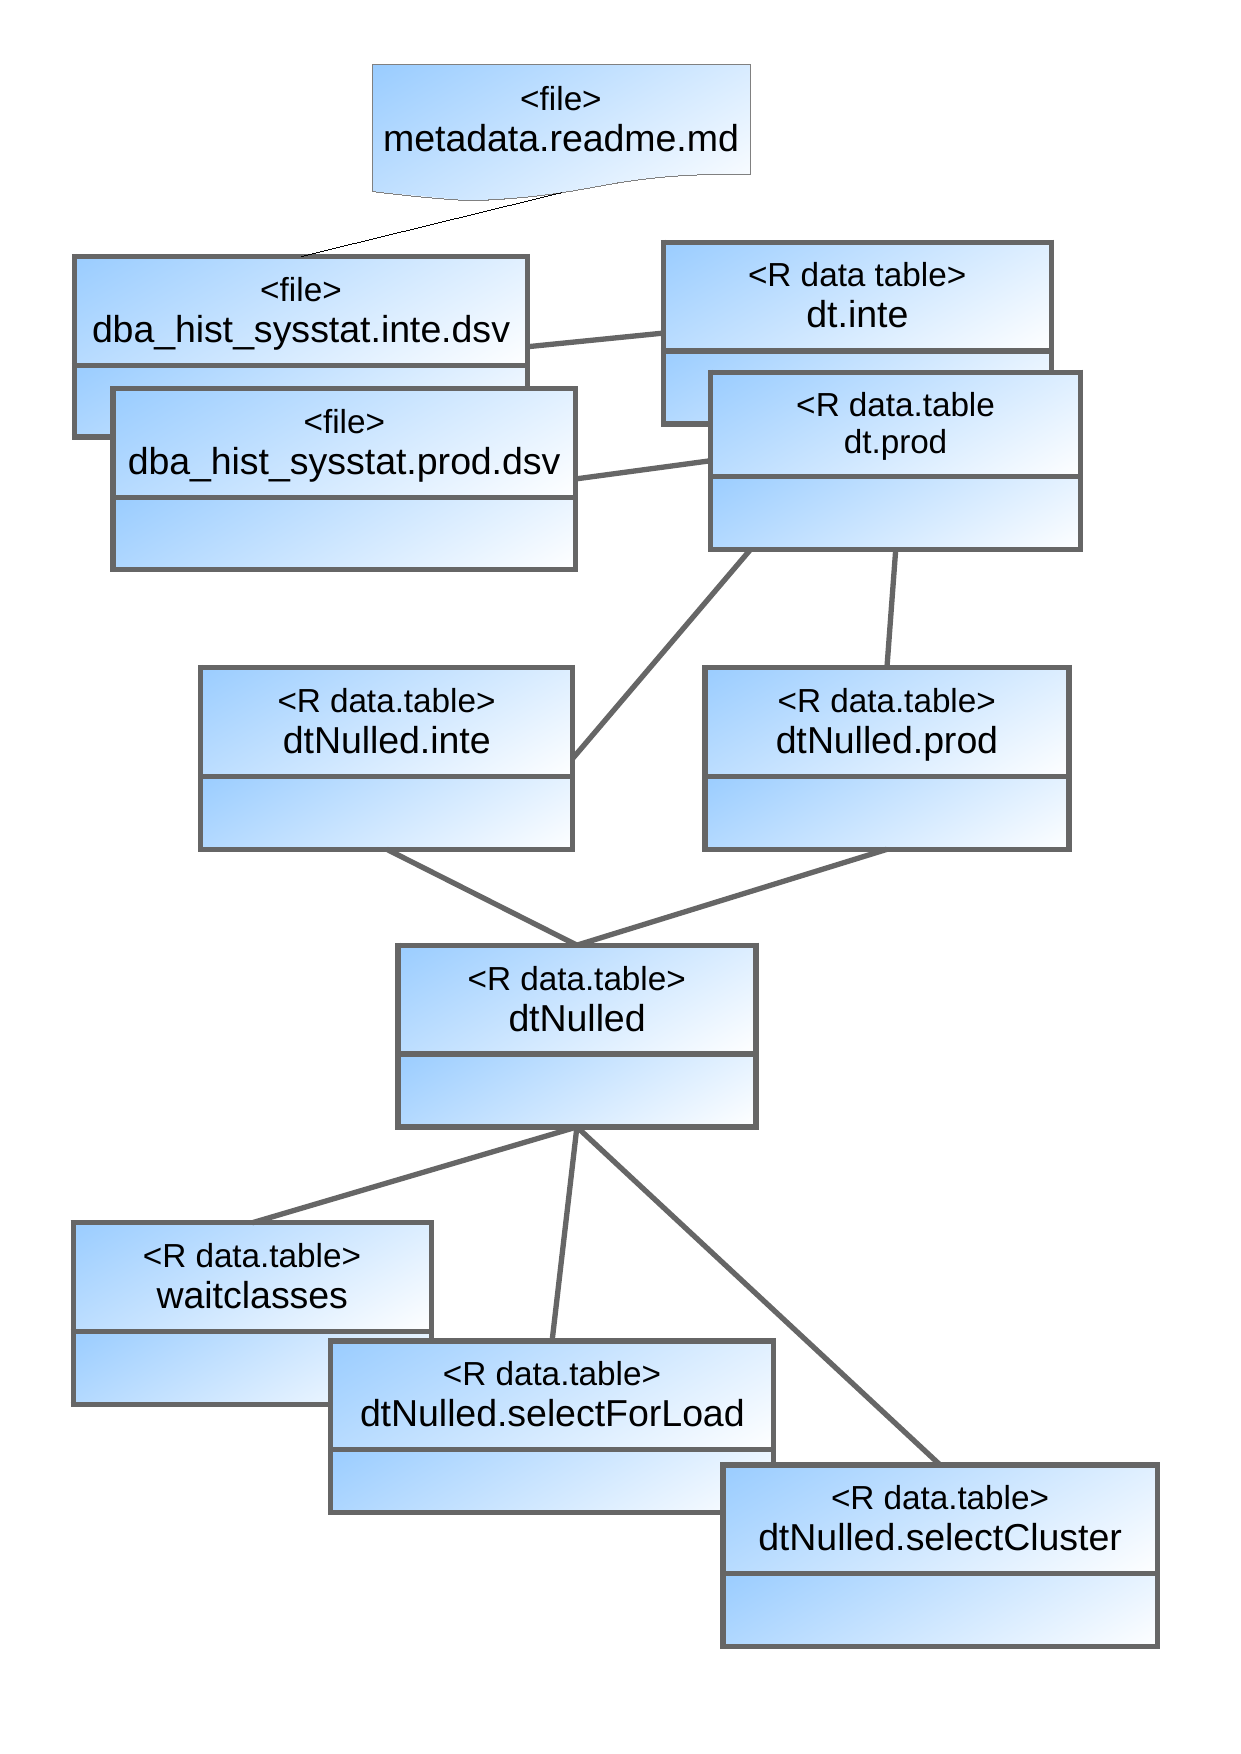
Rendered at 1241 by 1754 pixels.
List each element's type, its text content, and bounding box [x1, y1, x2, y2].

table_cell [203, 779, 570, 847]
table_header <R data.table> dtNulled.prod [708, 670, 1066, 774]
table_cell [666, 354, 1049, 421]
table_cell [708, 779, 1066, 847]
table_cell [116, 500, 573, 567]
text_box <file> metadata.readme.md [372, 64, 751, 201]
table_cell [401, 1057, 753, 1124]
table_header <R data.table dt.prod [713, 375, 1078, 474]
table_header <R data.table> dtNulled.selectForLoad [333, 1344, 771, 1447]
table_cell [713, 479, 1078, 547]
table_cell [77, 368, 525, 434]
table_cell [726, 1576, 1155, 1644]
table_header <R data.table> dtNulled [401, 948, 753, 1051]
table_header <R data.table> dtNulled.selectCluster [726, 1468, 1155, 1571]
table_header <R data.table> dtNulled.inte [203, 670, 570, 774]
table_header <R data table> dt.inte [666, 245, 1049, 348]
table_header <R data.table> waitclasses [76, 1225, 429, 1329]
table_cell [333, 1452, 771, 1510]
table_cell [76, 1334, 429, 1402]
table_header <file> dba_hist_sysstat.prod.dsv [116, 391, 573, 495]
table_header <file> dba_hist_sysstat.inte.dsv [77, 259, 525, 363]
